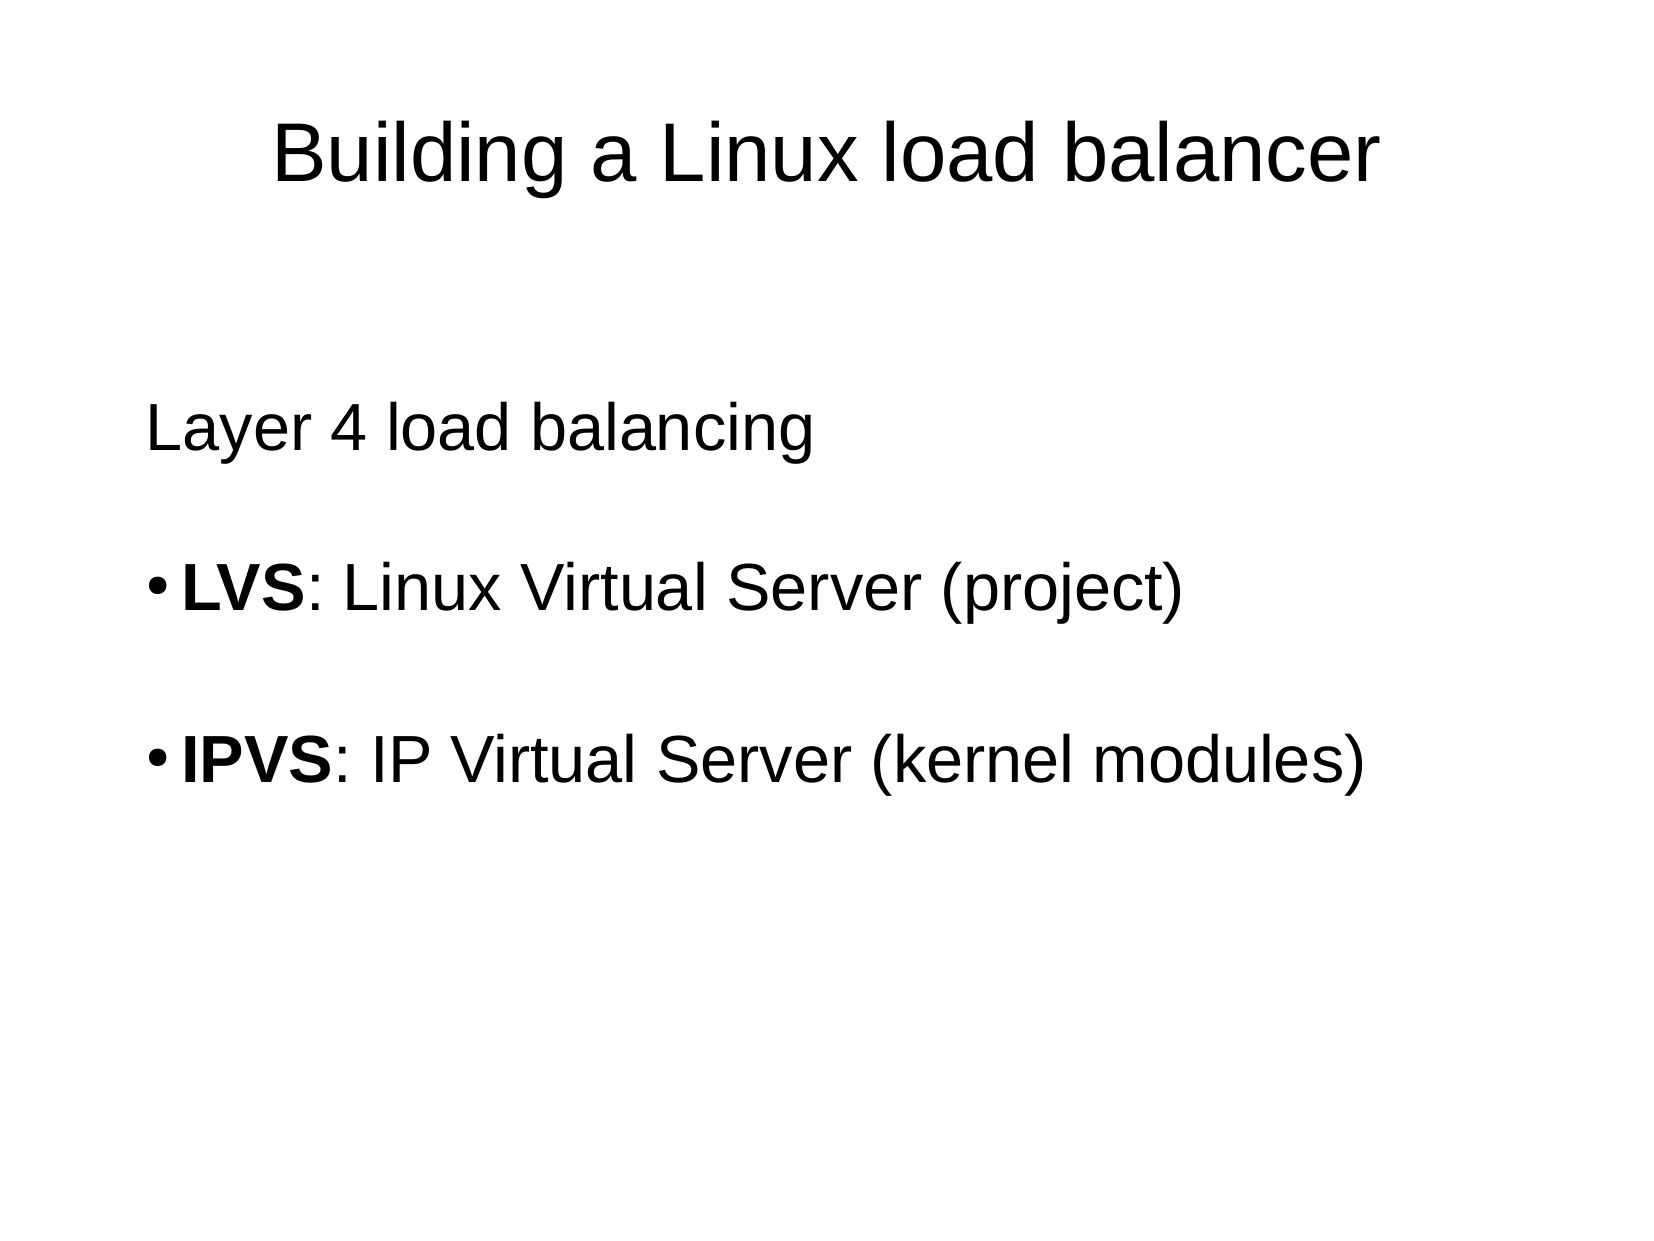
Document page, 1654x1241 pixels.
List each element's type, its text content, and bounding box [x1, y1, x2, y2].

title Building a Linux load balancer [82, 49, 1571, 257]
text_box Layer 4 load balancing LVS: Linux Virtual Server (project) IPVS: IP Virtual Server (kernel modules) [131, 371, 1523, 891]
